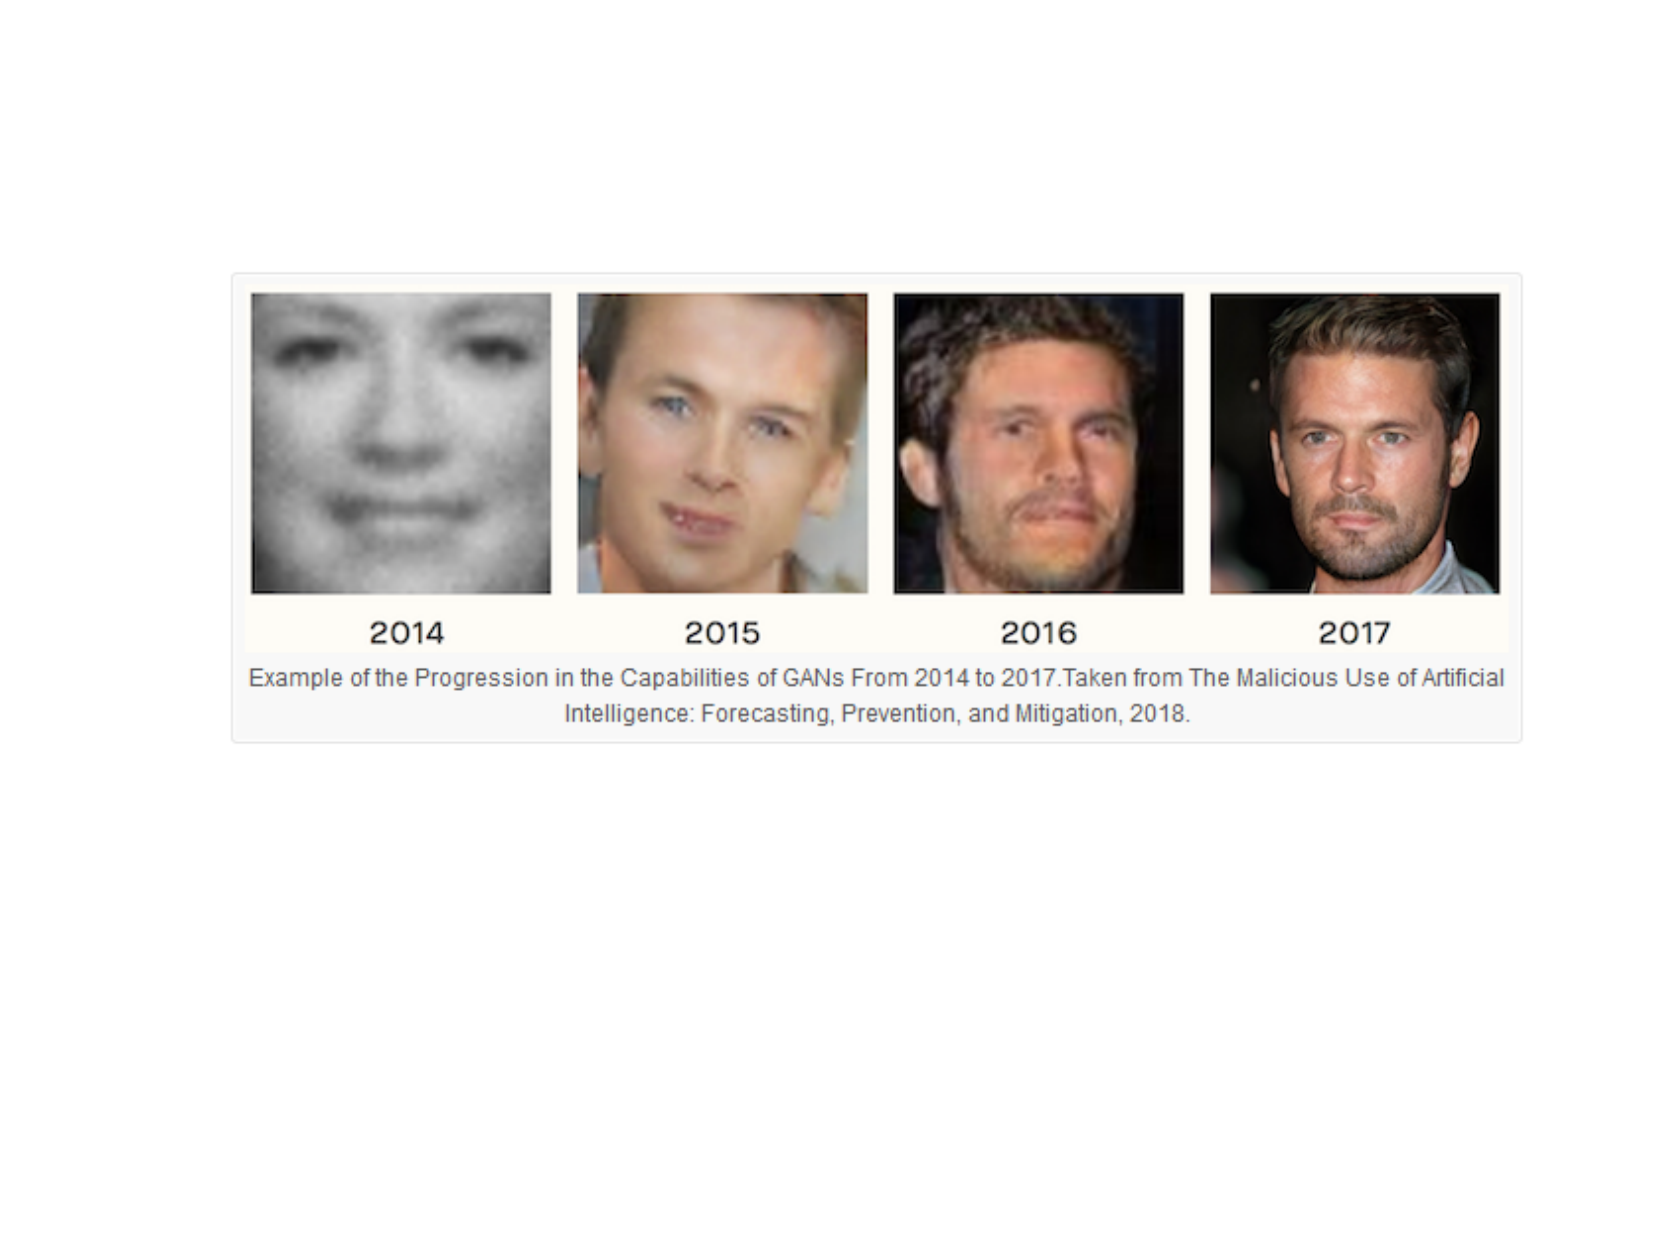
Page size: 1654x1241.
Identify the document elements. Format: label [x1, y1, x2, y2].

picture [190, 249, 1543, 756]
